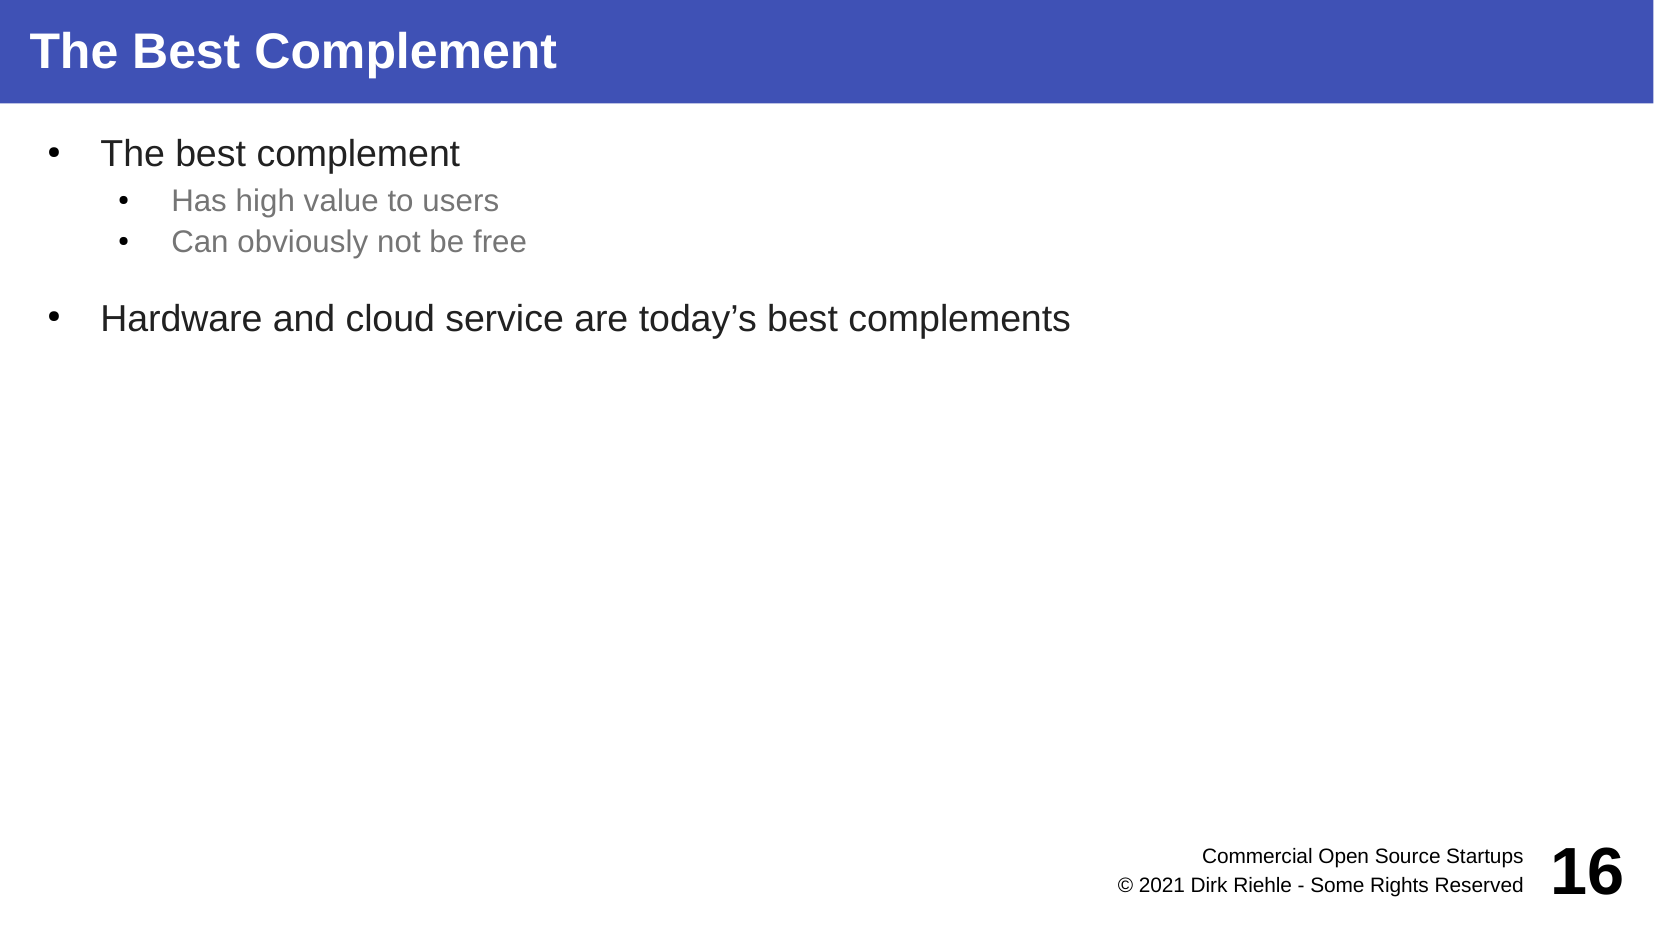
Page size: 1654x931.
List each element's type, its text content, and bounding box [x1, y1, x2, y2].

title The Best Complement [0, 0, 1654, 104]
list The best complement Has high value to users Can obviously not be free Hardware and cloud service are today’s best complements [29, 132, 1625, 813]
